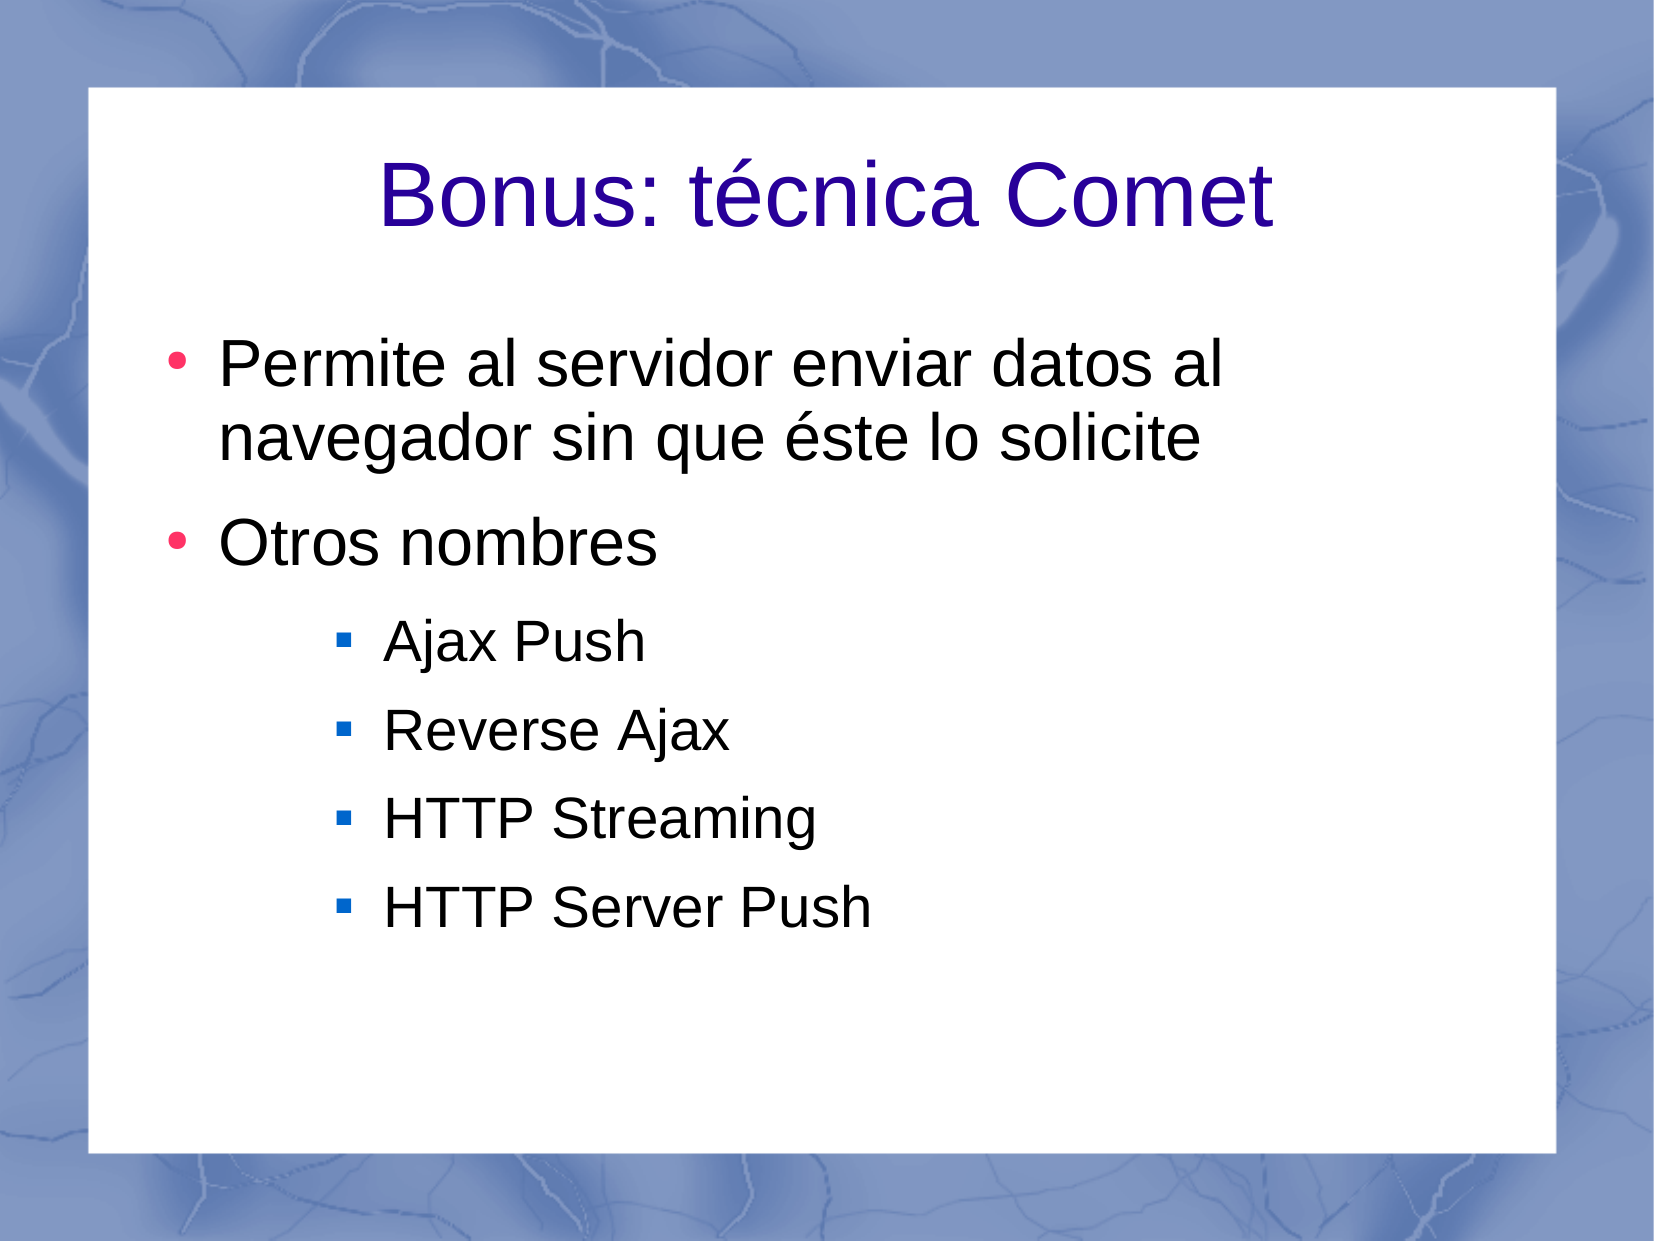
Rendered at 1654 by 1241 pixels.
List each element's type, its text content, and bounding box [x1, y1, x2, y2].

list Permite al servidor enviar datos al navegador sin que éste lo solicite Otros nombres Ajax Push Reverse Ajax HTTP Streaming HTTP Server Push [147, 325, 1506, 1232]
picture [0, 0, 1654, 1241]
title Bonus: técnica Comet [118, 90, 1536, 298]
